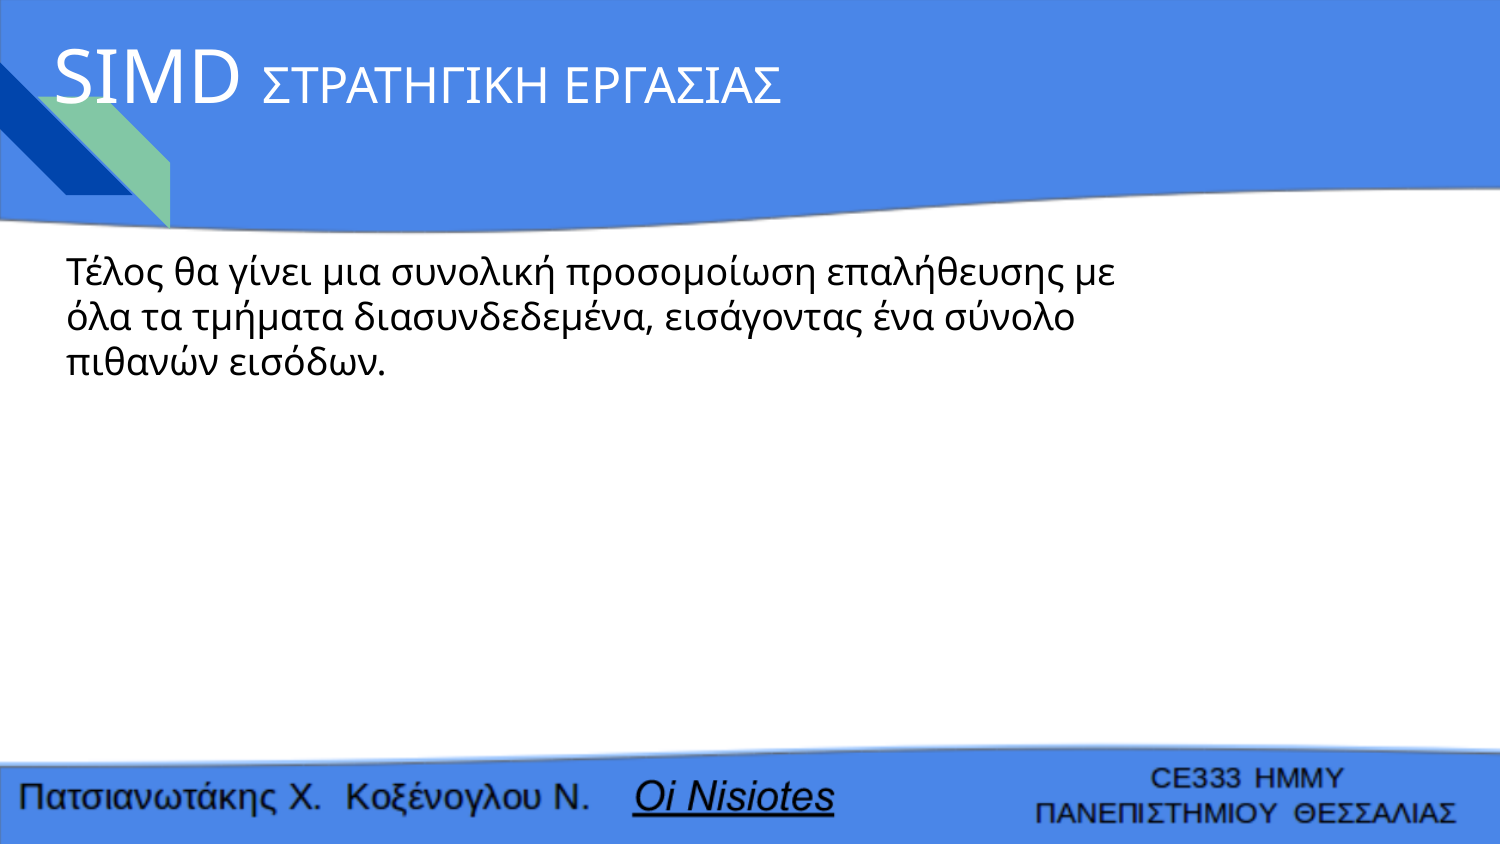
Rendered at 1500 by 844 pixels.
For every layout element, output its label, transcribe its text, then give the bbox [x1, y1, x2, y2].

list Τέλος θα γίνει μια συνολική προσομοίωση επαλήθευσης με όλα τα τμήματα διασυνδεδεμένα, εισάγοντας ένα σύνολο πιθανών εισόδων. [51, 233, 1154, 794]
title SIMD ΣΤΡΑΤΗΓΙΚΗ ΕΡΓΑΣΙΑΣ [38, 0, 1437, 94]
picture [0, 0, 1500, 844]
